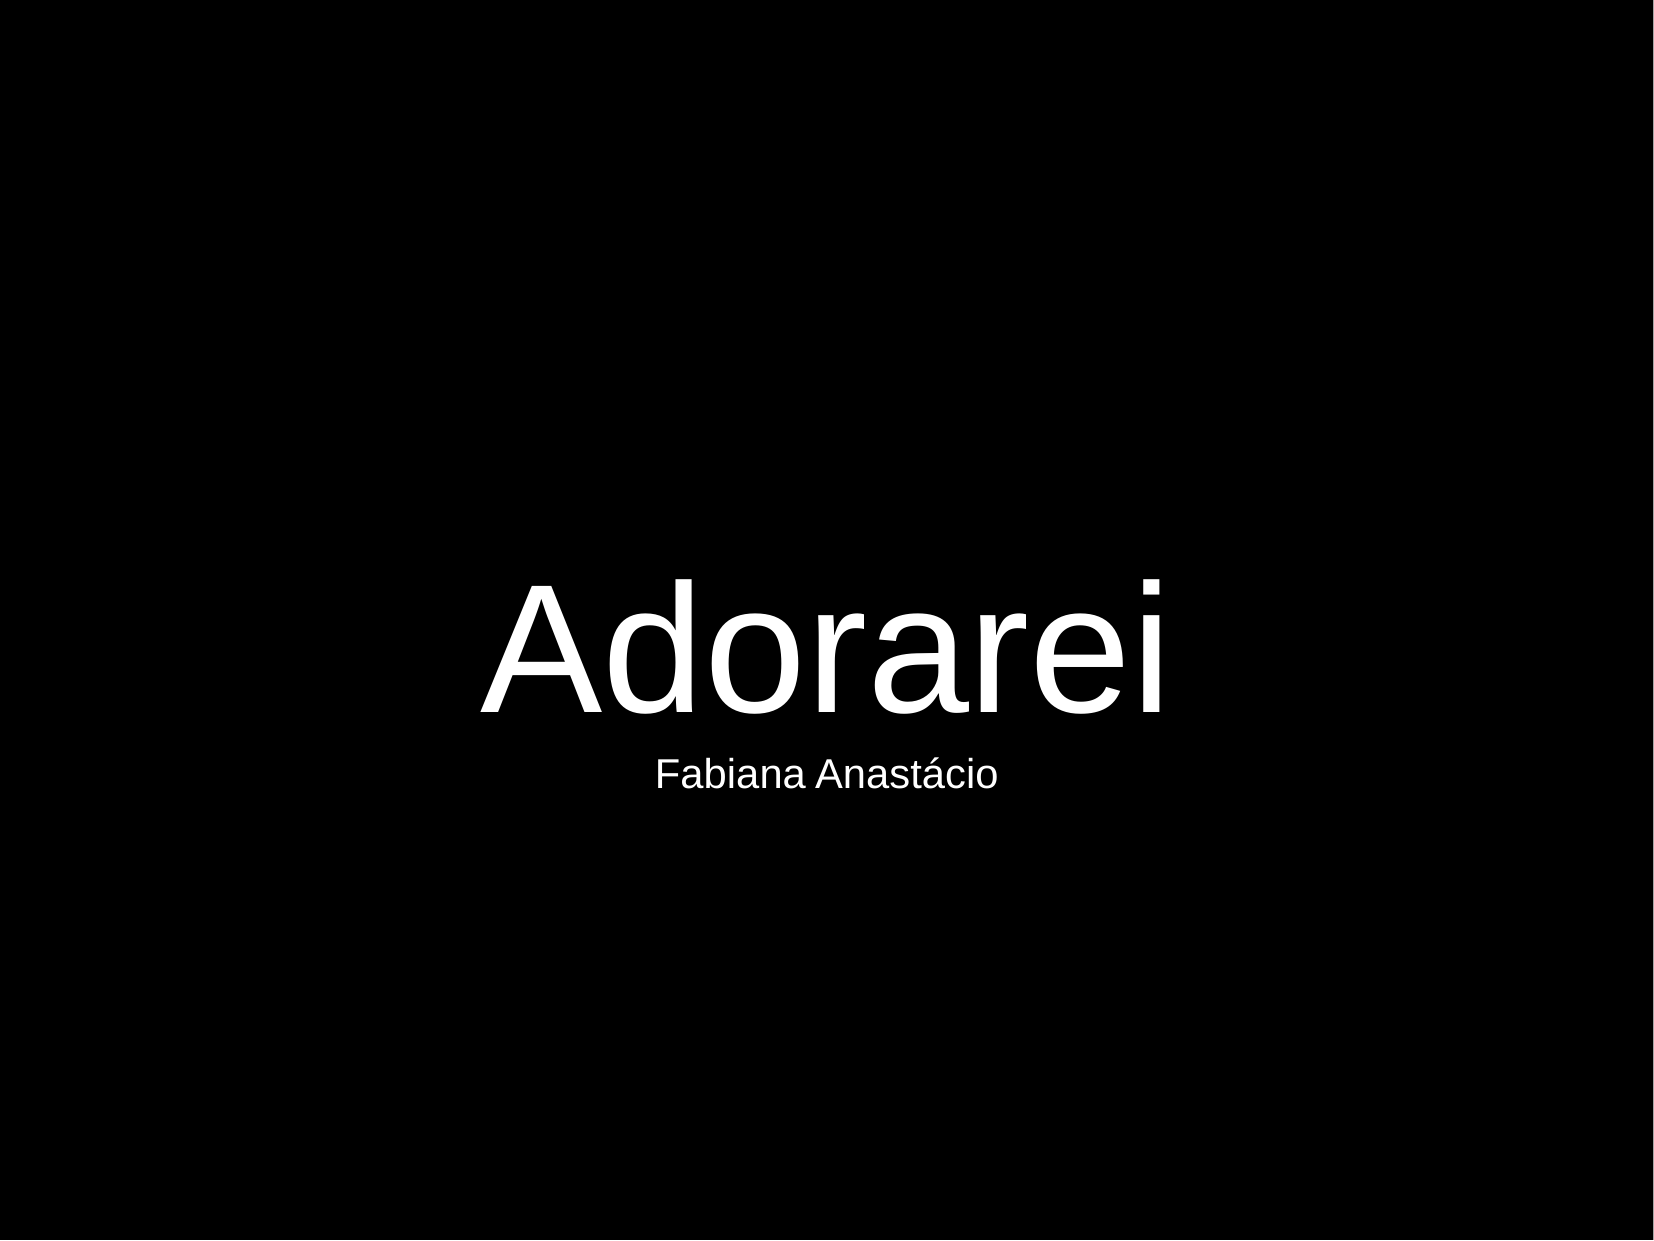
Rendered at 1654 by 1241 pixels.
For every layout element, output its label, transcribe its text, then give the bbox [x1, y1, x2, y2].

subtitle Adorarei Fabiana Anastácio [82, 118, 1571, 1227]
